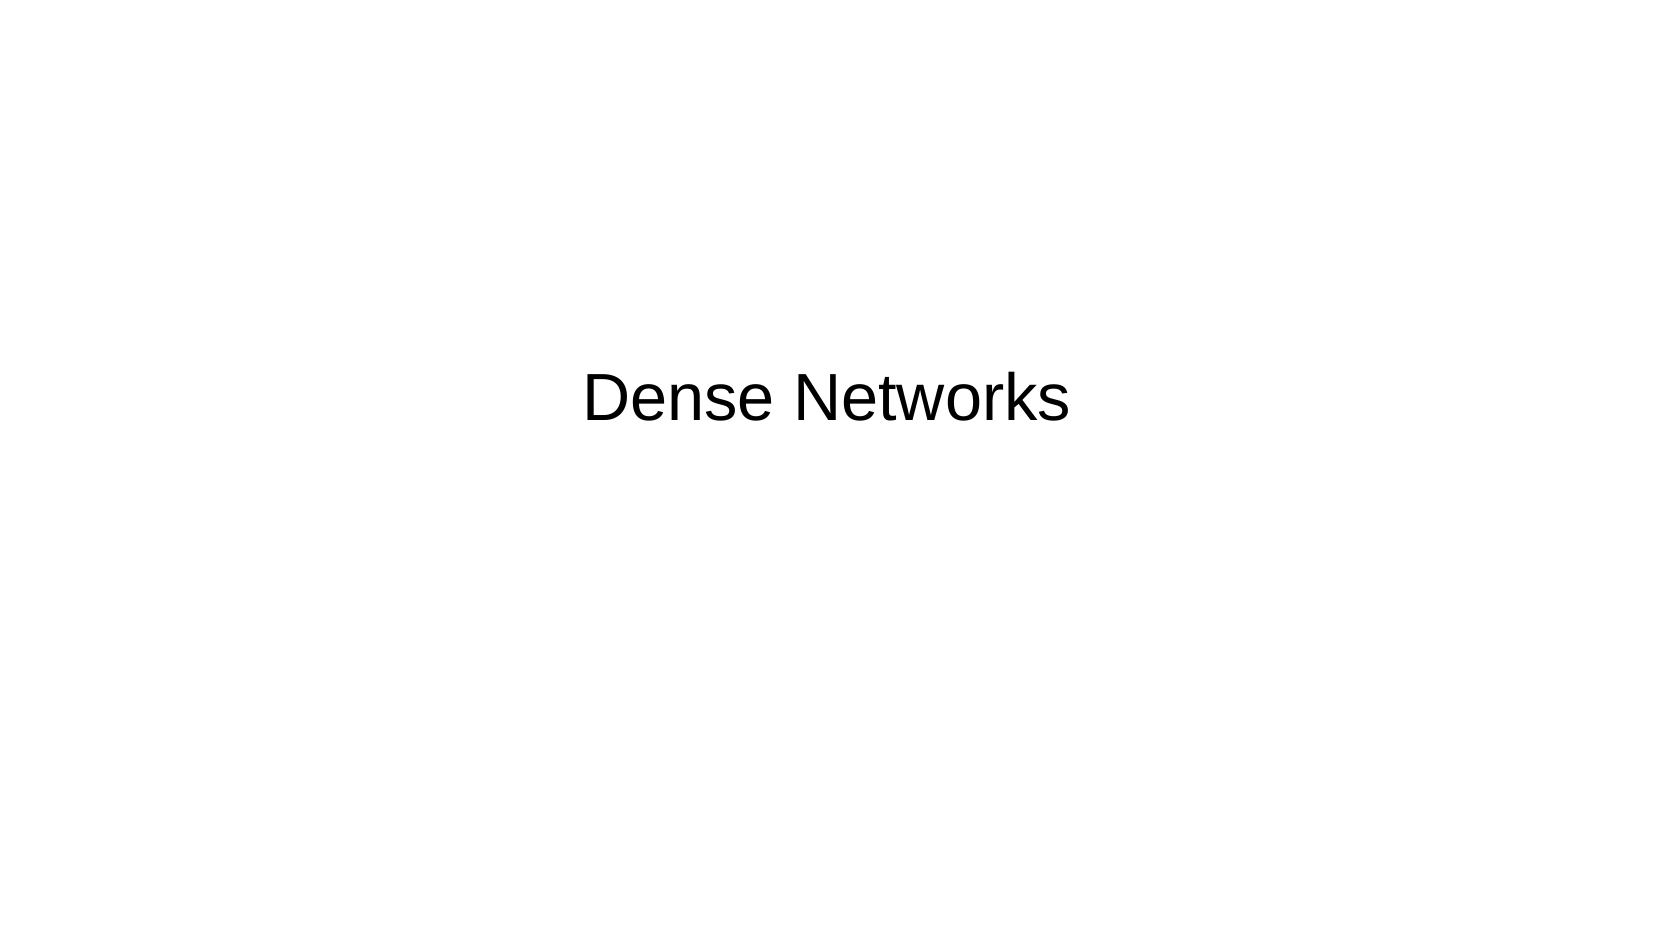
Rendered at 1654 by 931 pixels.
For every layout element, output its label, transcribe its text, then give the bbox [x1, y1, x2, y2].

subtitle Dense Networks [82, 37, 1571, 757]
